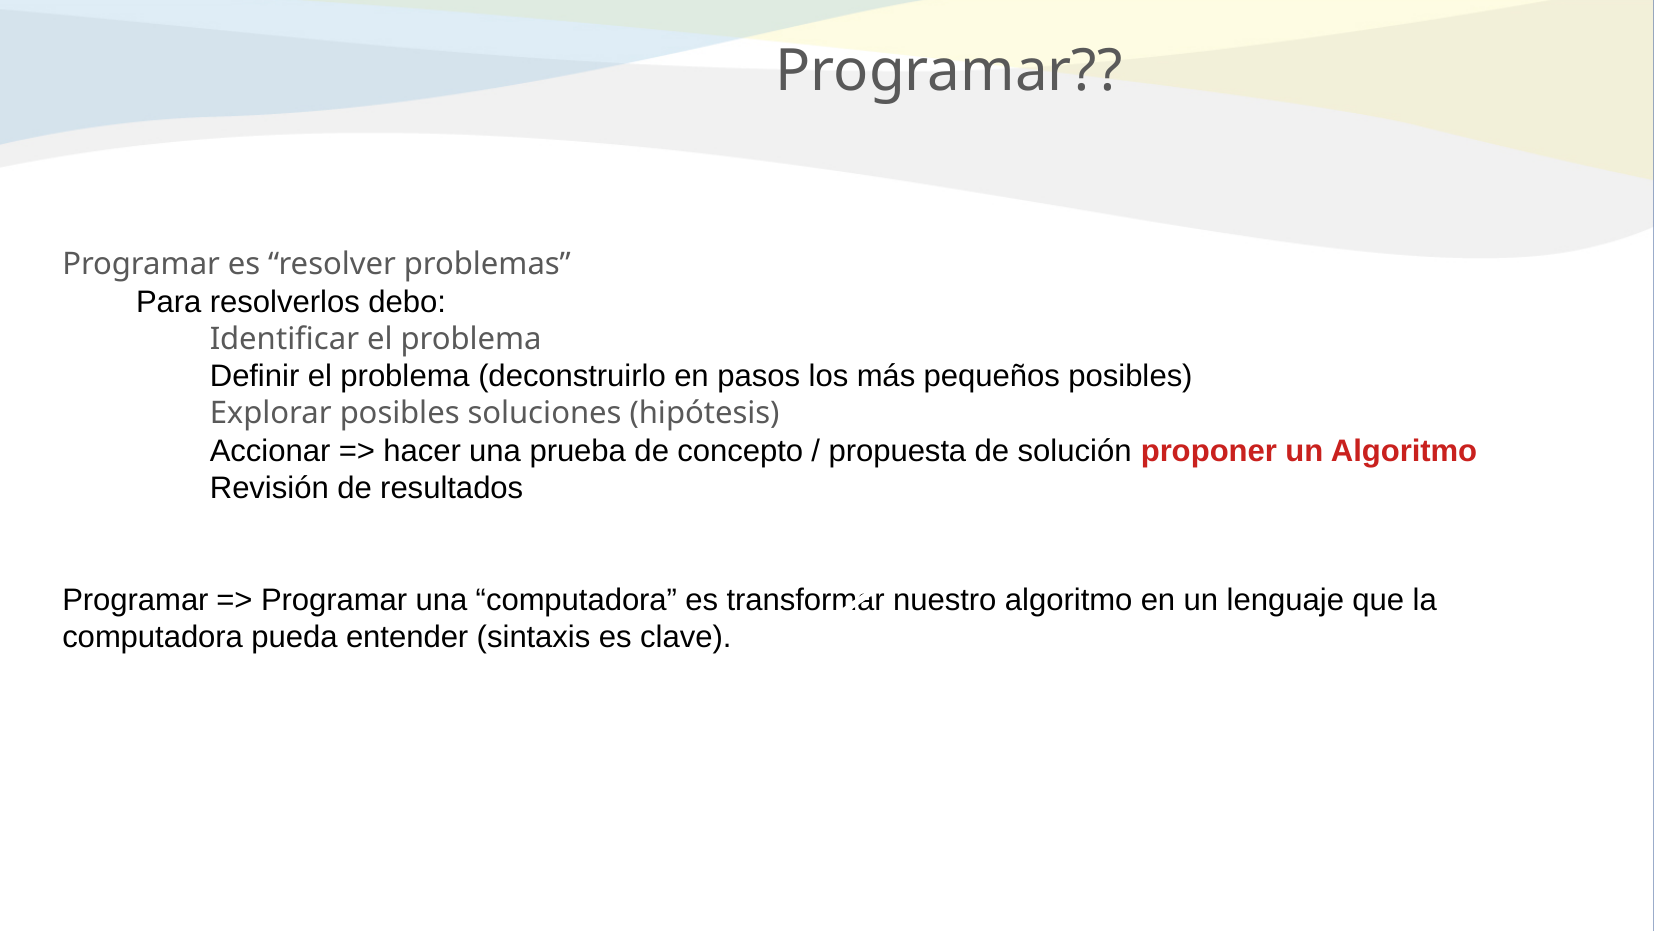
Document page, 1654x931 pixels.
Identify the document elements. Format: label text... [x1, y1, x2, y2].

text_box Programar?? [760, 24, 1604, 180]
text_box Programar es “resolver problemas” Para resolverlos debo: Identificar el problema Definir el problema (deconstruirlo en pasos los más pequeños posibles) Explorar posibles soluciones (hipótesis) Accionar => hacer una prueba de concepto / propuesta de solución proponer un Algoritmo Revisión de resultados Programar => Programar una “computadora” es transformar nuestro algoritmo en un lenguaje que la computadora pueda entender (sintaxis es clave). [47, 236, 1619, 744]
picture [0, 0, 1654, 931]
